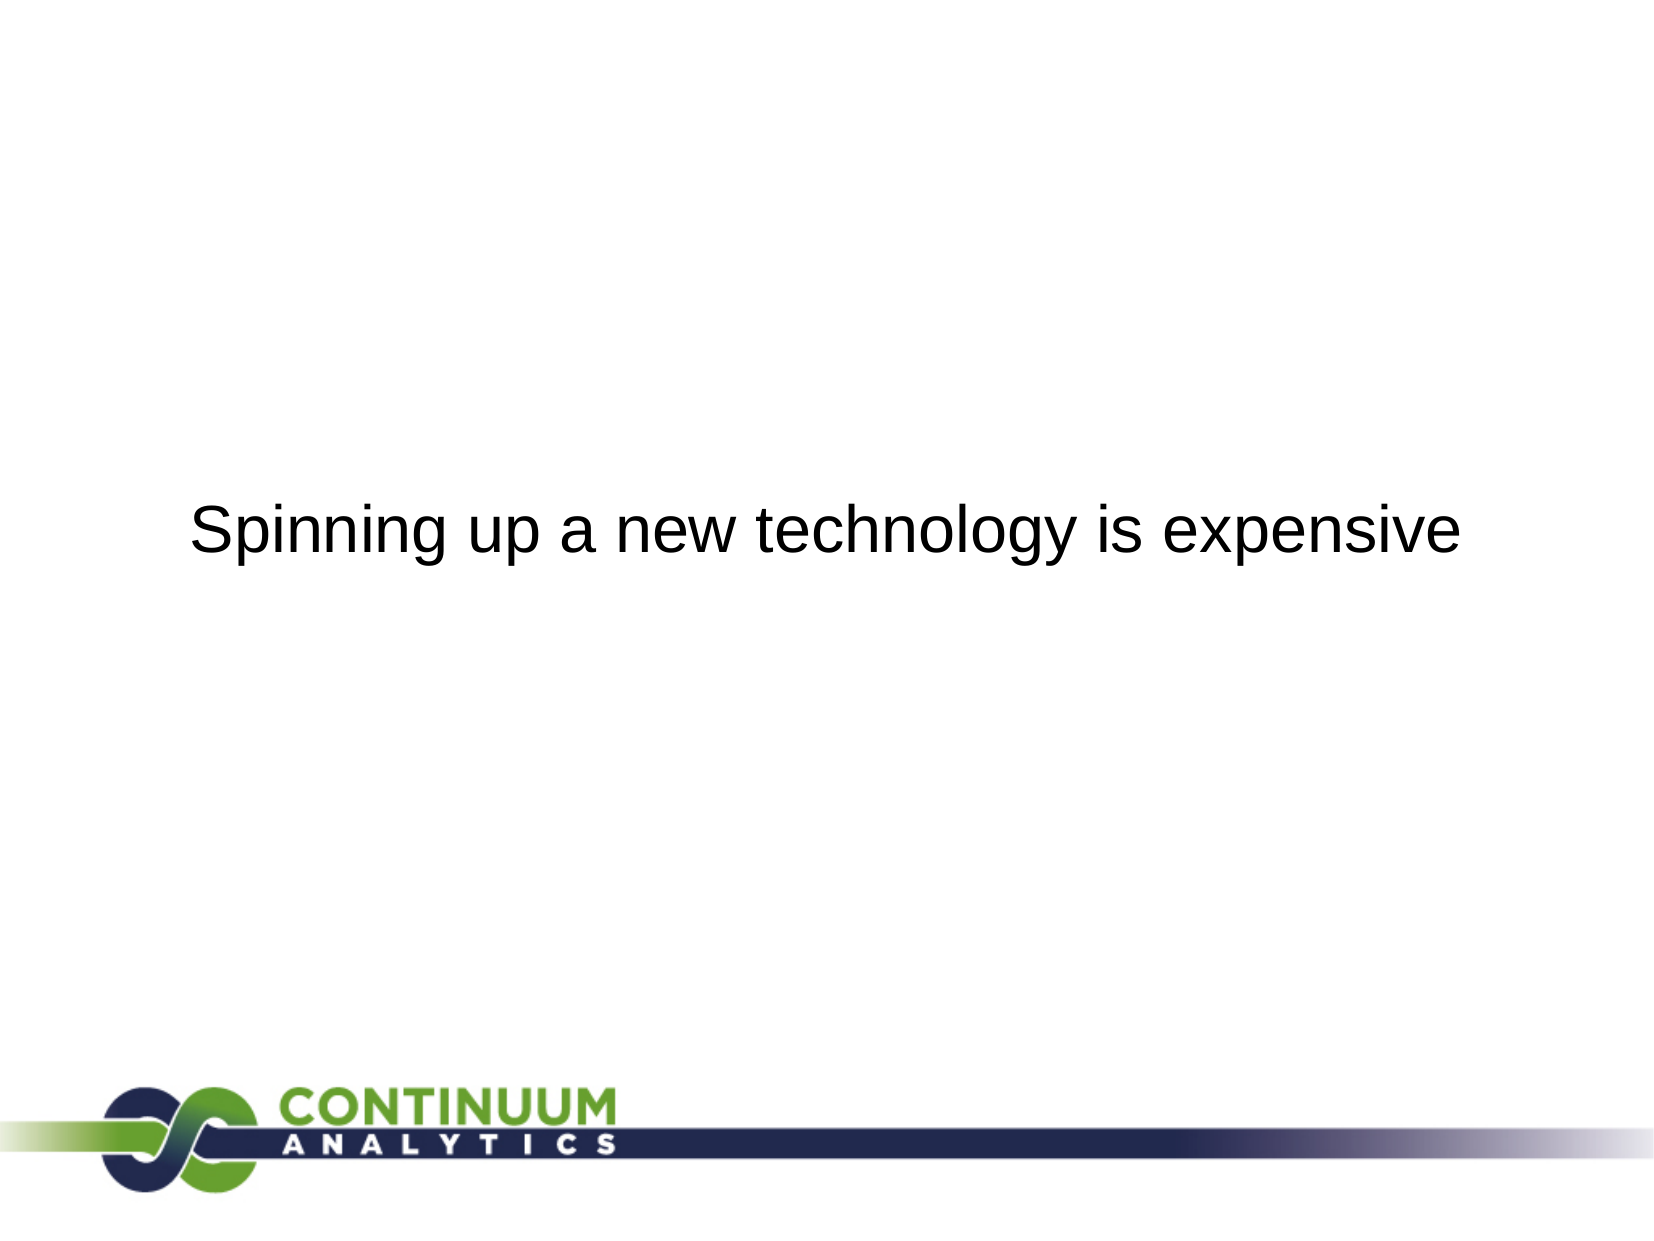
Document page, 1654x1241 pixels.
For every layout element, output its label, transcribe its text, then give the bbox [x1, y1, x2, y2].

subtitle Spinning up a new technology is expensive [82, 49, 1571, 1010]
